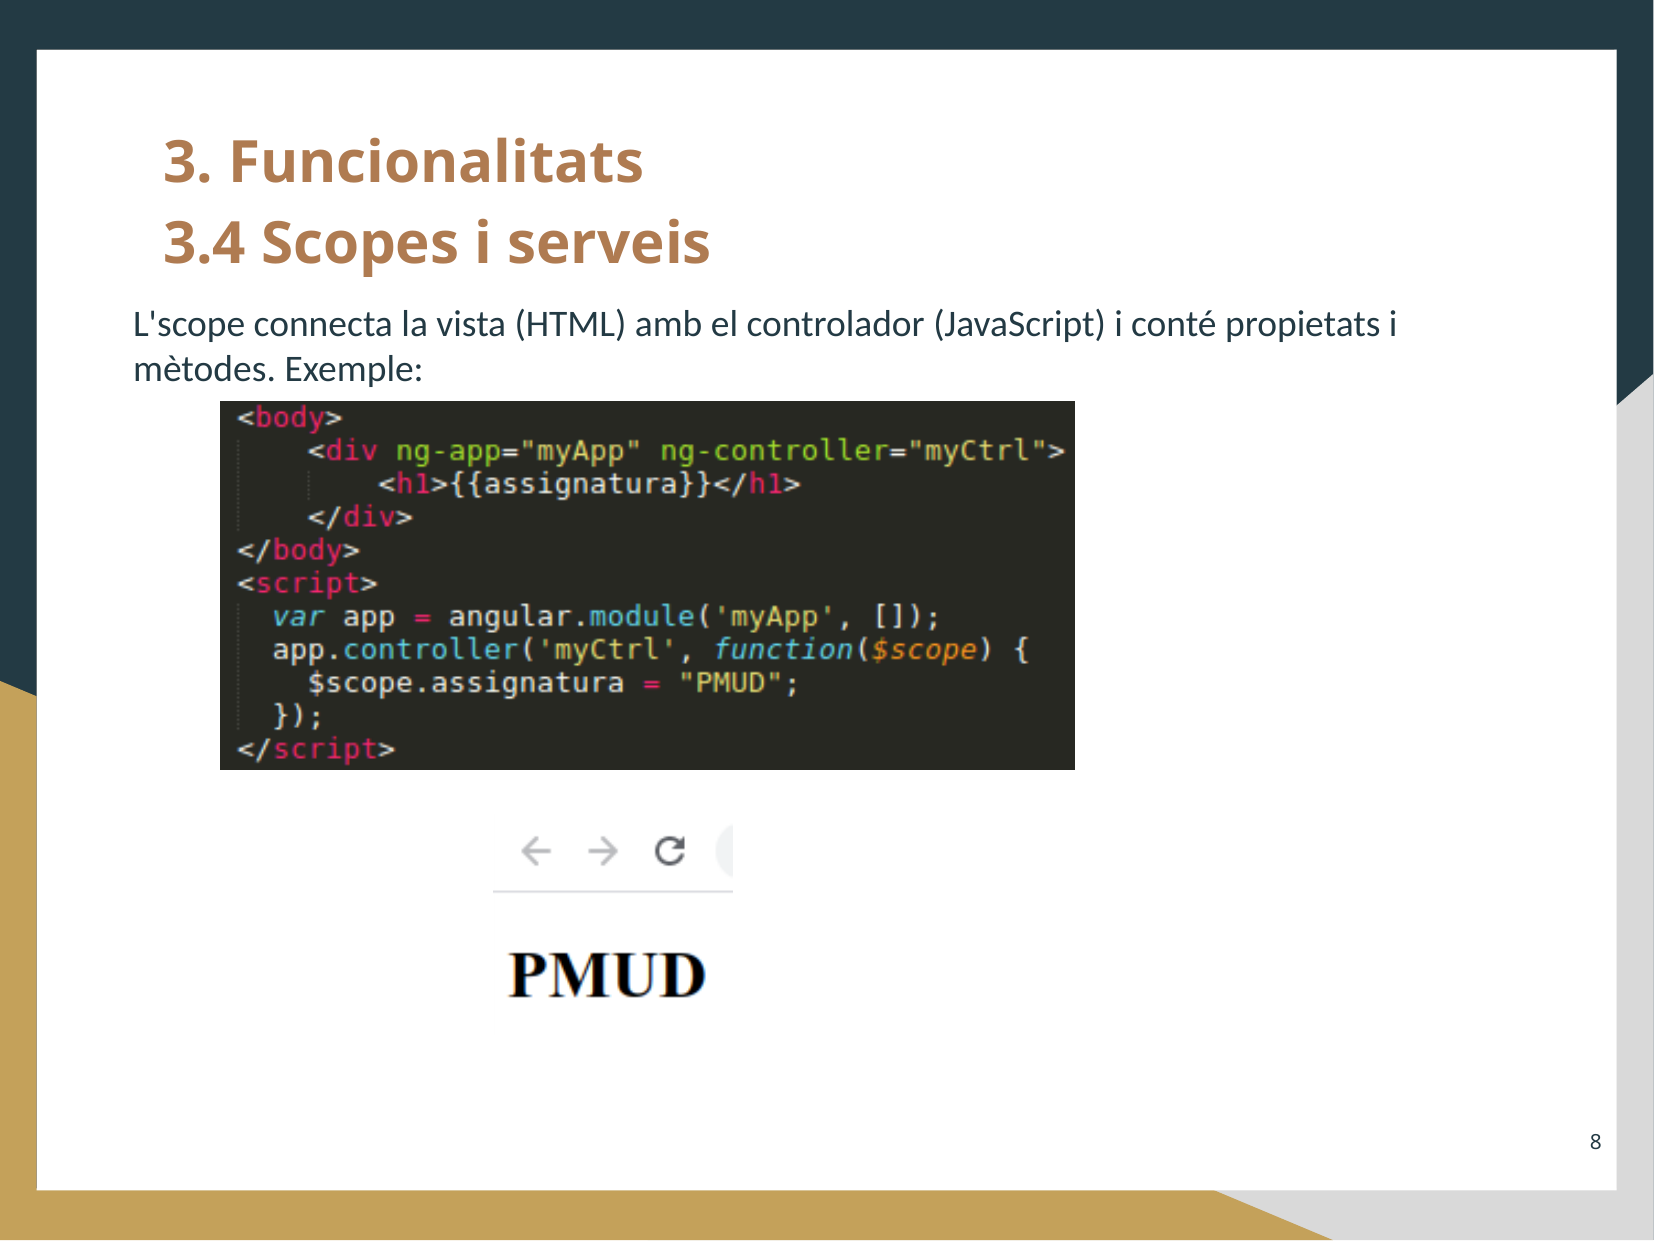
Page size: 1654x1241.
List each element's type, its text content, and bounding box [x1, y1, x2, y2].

slide_number <número> [1517, 1095, 1617, 1191]
list L'scope connecta la vista (HTML) amb el controlador (JavaScript) i conté propietats i mètodes. Exemple: [118, 283, 1506, 1092]
title 3. Funcionalitats 3.4 Scopes i serveis [148, 98, 1418, 189]
picture [220, 401, 1075, 770]
picture [493, 814, 733, 1035]
